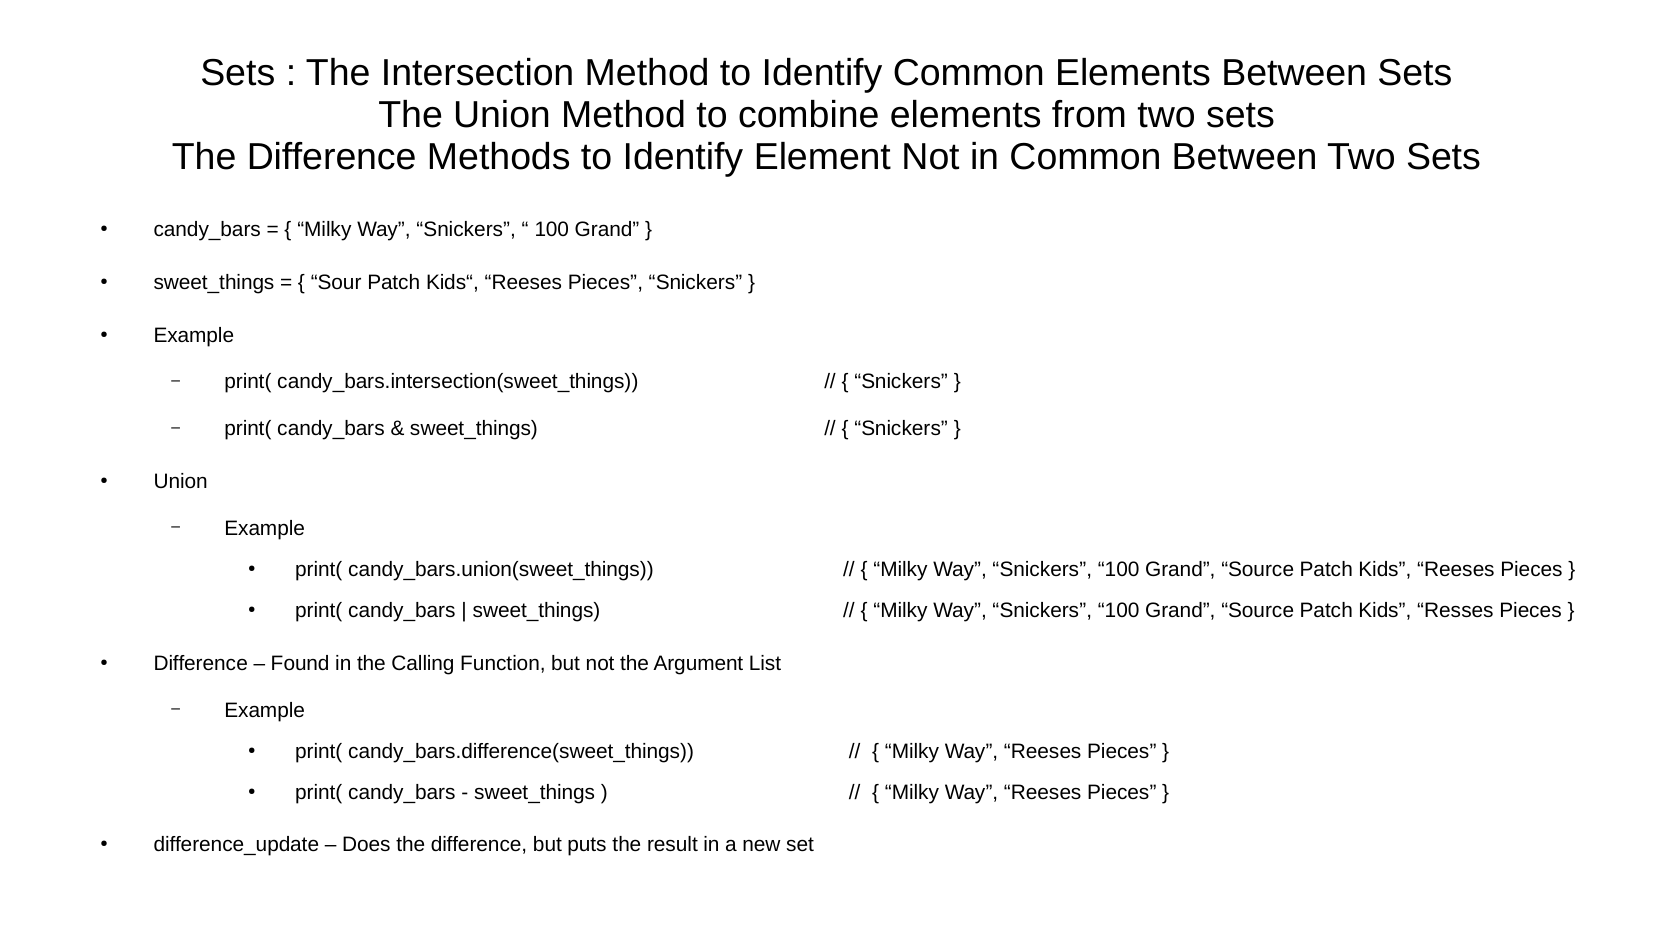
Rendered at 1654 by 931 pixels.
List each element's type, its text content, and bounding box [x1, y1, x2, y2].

title Sets : The Intersection Method to Identify Common Elements Between Sets The Union Method to combine elements from two sets The Difference Methods to Identify Element Not in Common Between Two Sets [82, 12, 1571, 217]
list candy_bars = { “Milky Way”, “Snickers”, “ 100 Grand” } sweet_things = { “Sour Patch Kids“, “Reeses Pieces”, “Snickers” } Example print( candy_bars.intersection(sweet_things)) // { “Snickers” } print( candy_bars & sweet_things) // { “Snickers” } Union Example print( candy_bars.union(sweet_things)) // { “Milky Way”, “Snickers”, “100 Grand”, “Source Patch Kids”, “Reeses Pieces } print( candy_bars | sweet_things) // { “Milky Way”, “Snickers”, “100 Grand”, “Source Patch Kids”, “Resses Pieces } Difference – Found in the Calling Function, but not the Argument List Example print( candy_bars.difference(sweet_things)) // { “Milky Way”, “Reeses Pieces” } print( candy_bars - sweet_things ) // { “Milky Way”, “Reeses Pieces” } difference_update – Does the difference, but puts the result in a new set [82, 217, 1591, 916]
